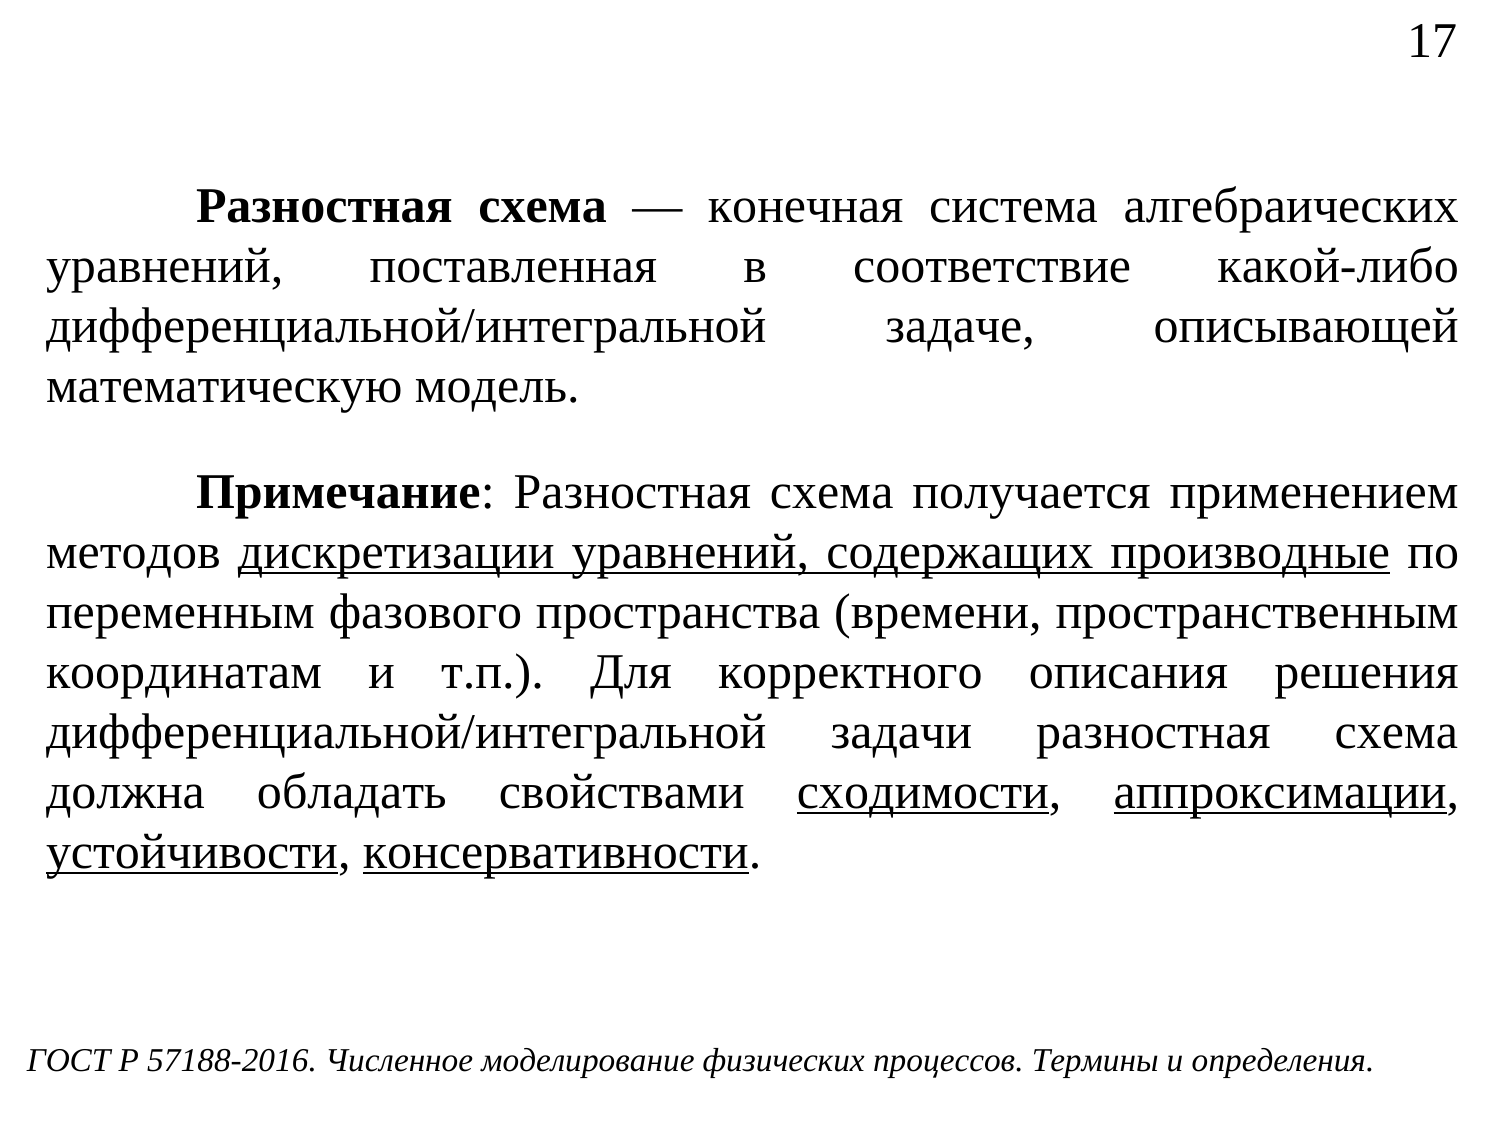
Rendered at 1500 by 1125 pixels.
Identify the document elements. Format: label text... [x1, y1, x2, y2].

text_box ГОСТ Р 57188-2016. Численное моделирование физических процессов. Термины и определения. [12, 1030, 1485, 1095]
text_box Разностная схема — конечная система алгебраических уравнений, поставленная в соответствие какой-либо дифференциальной/интегральной задаче, описывающей математическую модель. Примечание: Разностная схема получается применением методов дискретизации уравнений, содержащих производные по переменным фазового пространства (времени, пространственным координатам и т.п.). Для корректного описания решения дифференциальной/интегральной задачи разностная схема должна обладать свойствами сходимости, аппроксимации, устойчивости, консервативности. [31, 165, 1474, 886]
